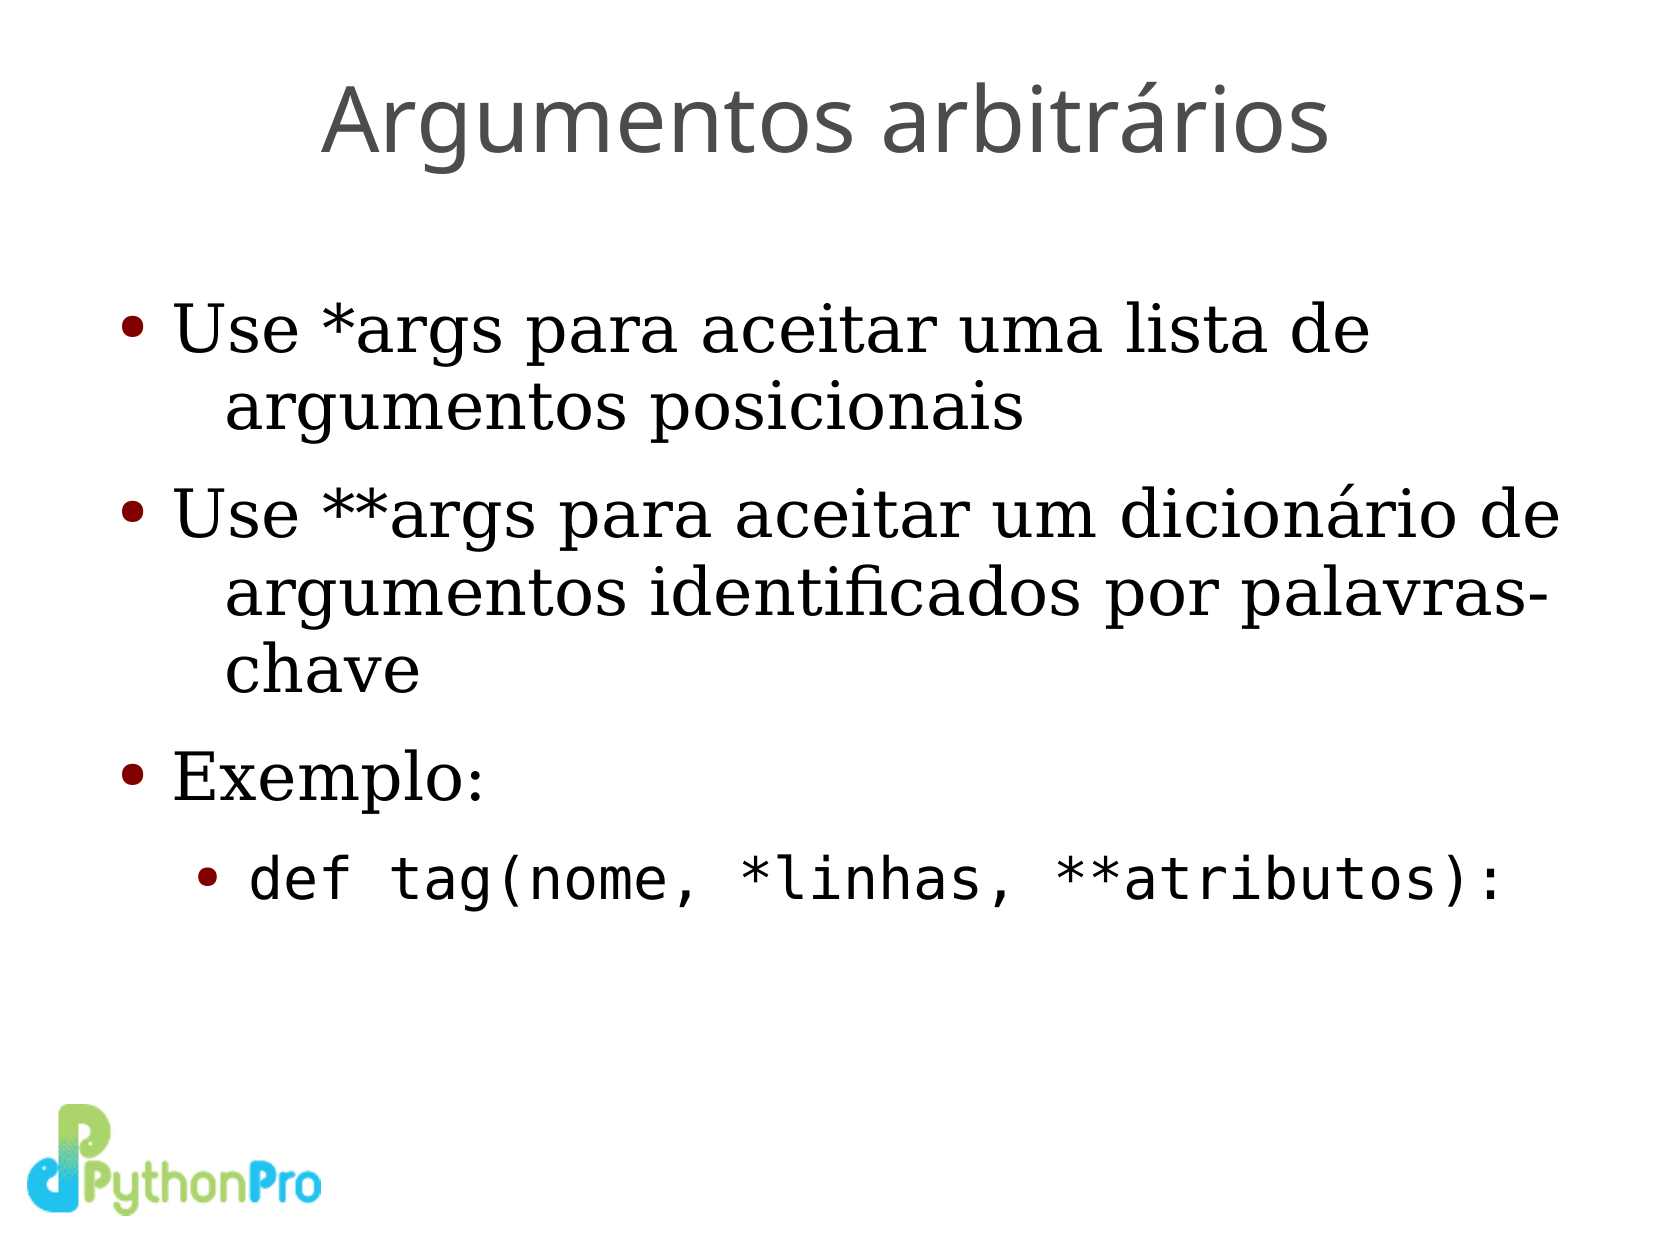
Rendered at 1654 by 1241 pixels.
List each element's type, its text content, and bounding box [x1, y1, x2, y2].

title Argumentos arbitrários [82, 13, 1571, 222]
list Use *args para aceitar uma lista de argumentos posicionais Use **args para aceitar um dicionário de argumentos identificados por palavras-chave Exemplo: def tag(nome, *linhas, **atributos): [82, 290, 1571, 1109]
picture [27, 1104, 321, 1216]
